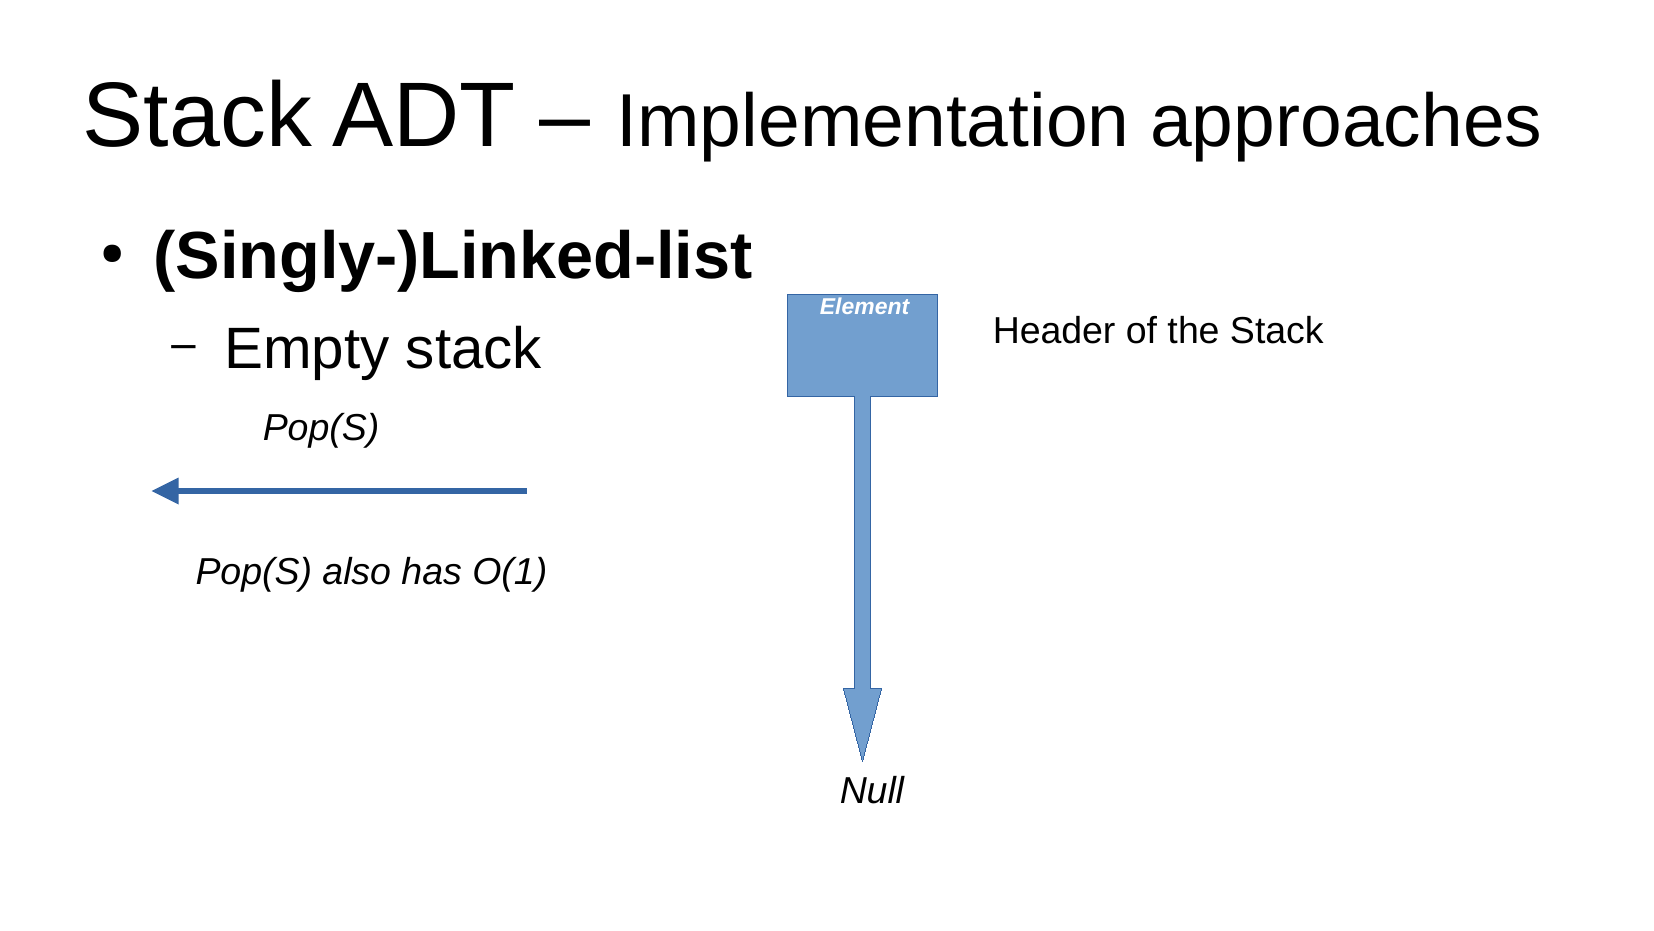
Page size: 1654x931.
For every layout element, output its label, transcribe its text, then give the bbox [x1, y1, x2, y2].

text_box Pop(S) also has O(1) [180, 543, 563, 601]
text_box Header of the Stack [978, 301, 1340, 359]
text_box Element [805, 286, 956, 327]
text_box Null [825, 761, 920, 819]
text_box Pop(S) [248, 398, 395, 456]
list (Singly-)Linked-list Empty stack [82, 217, 1571, 758]
text_box [787, 294, 938, 761]
title Stack ADT – Implementation approaches [82, 37, 1571, 193]
